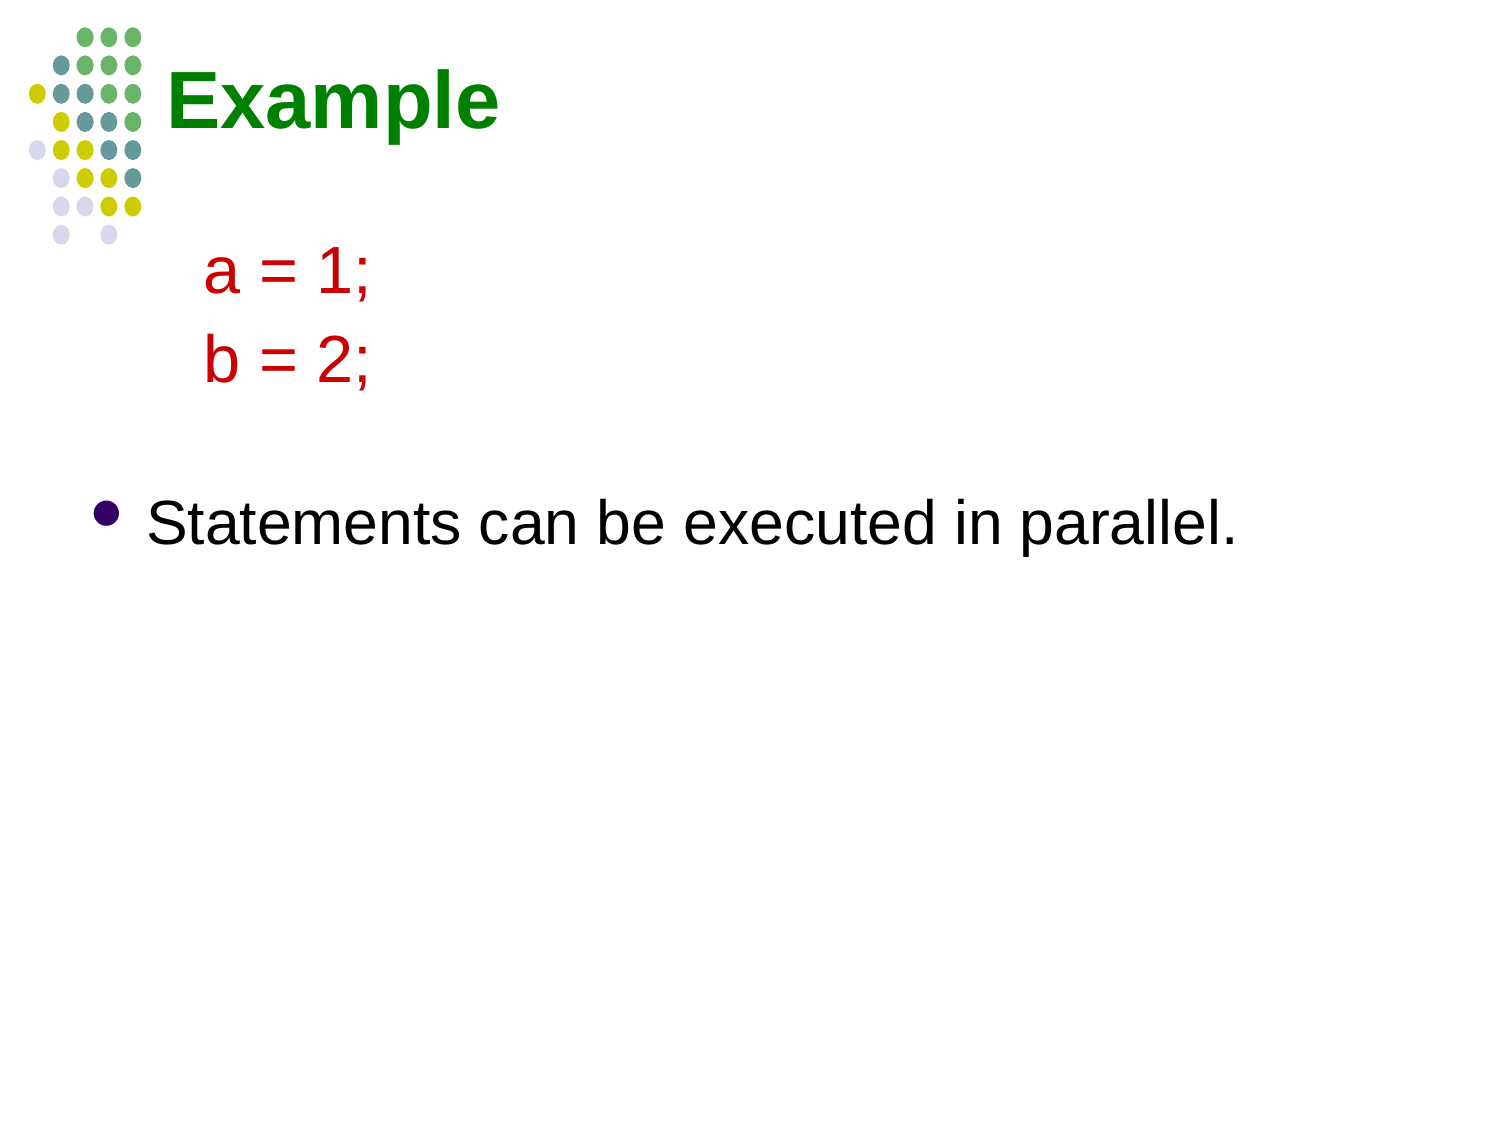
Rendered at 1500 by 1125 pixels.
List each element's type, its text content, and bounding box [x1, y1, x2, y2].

list a = 1; b = 2; Statements can be executed in parallel. [75, 228, 1426, 1006]
title Example [151, 40, 1390, 176]
